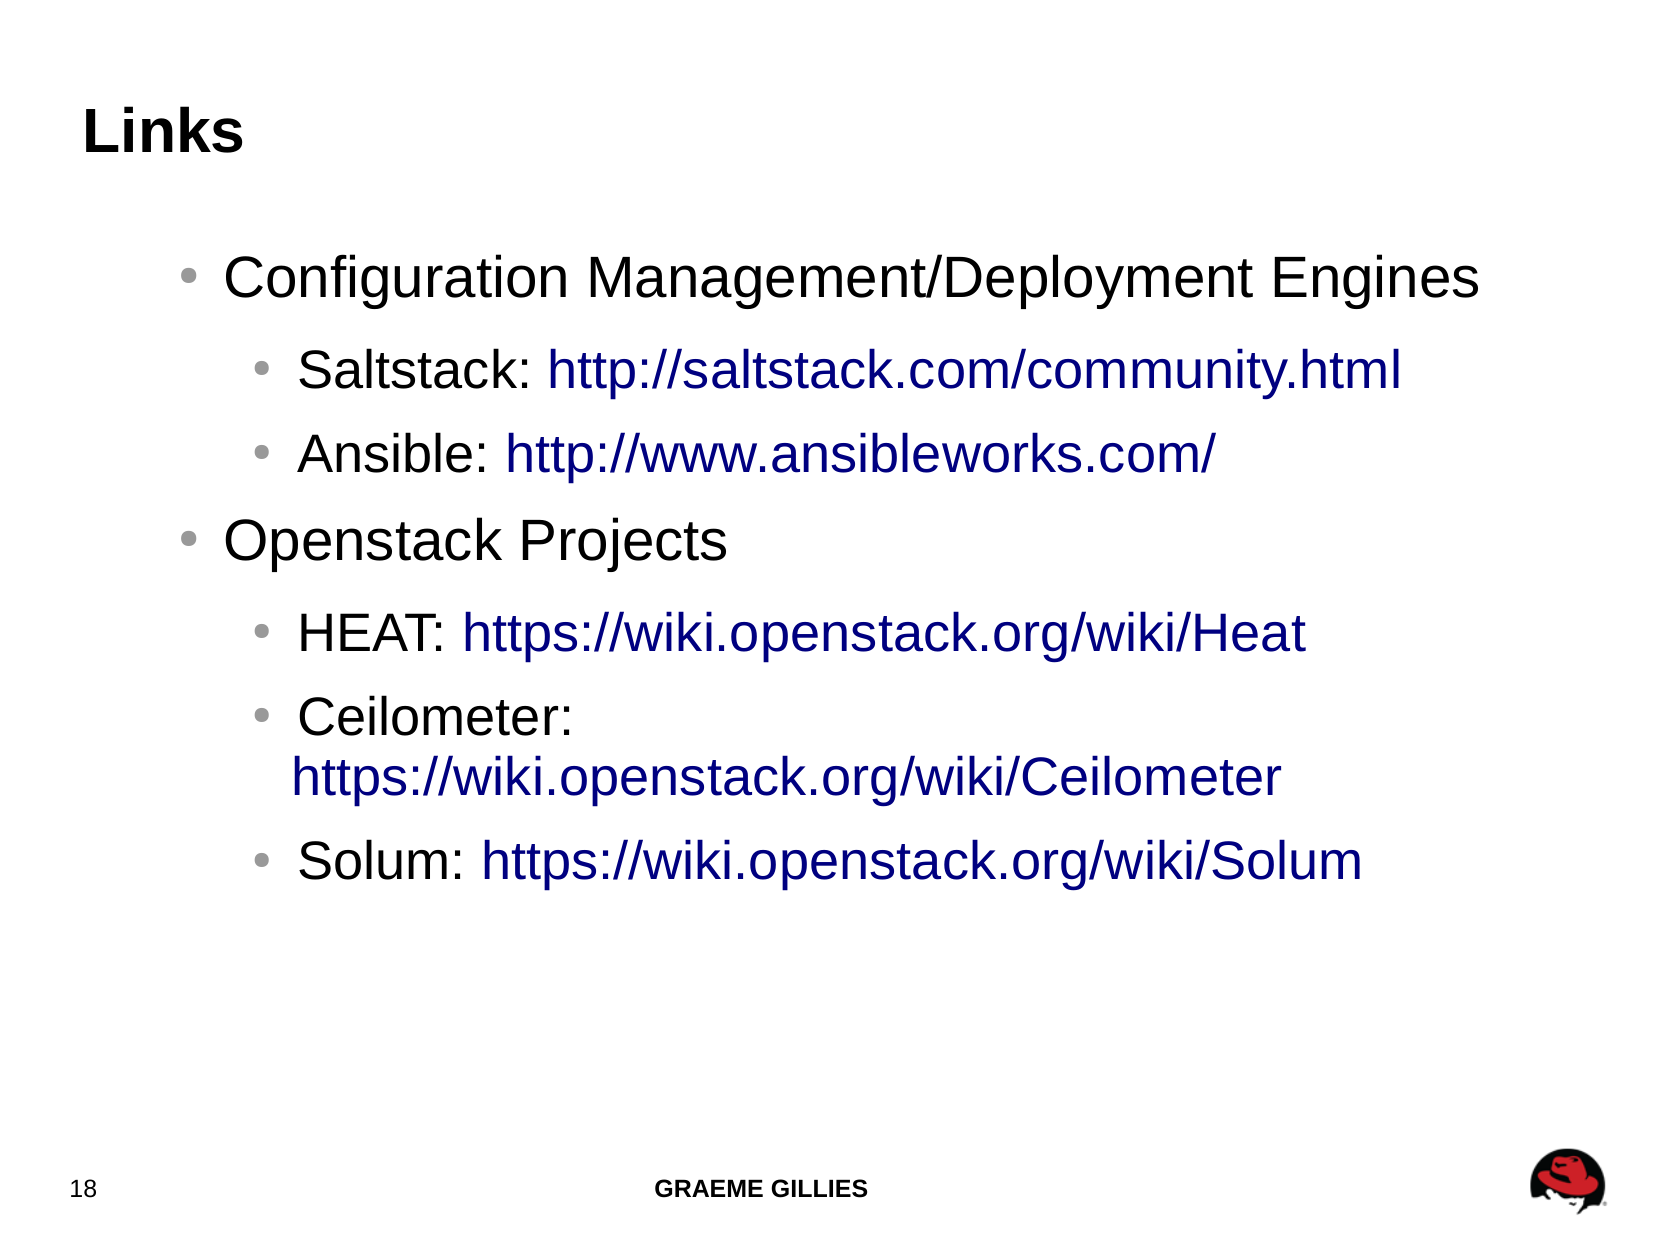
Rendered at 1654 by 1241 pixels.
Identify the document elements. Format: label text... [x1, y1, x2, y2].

picture [1529, 1146, 1613, 1224]
title Links [82, 37, 1571, 226]
list Configuration Management/Deployment Engines Saltstack: http://saltstack.com/community.html Ansible: http://www.ansibleworks.com/ Openstack Projects HEAT: https://wiki.openstack.org/wiki/Heat Ceilometer: https://wiki.openstack.org/wiki/Ceilometer Solum: https://wiki.openstack.org/wiki/Solum [86, 244, 1576, 1039]
